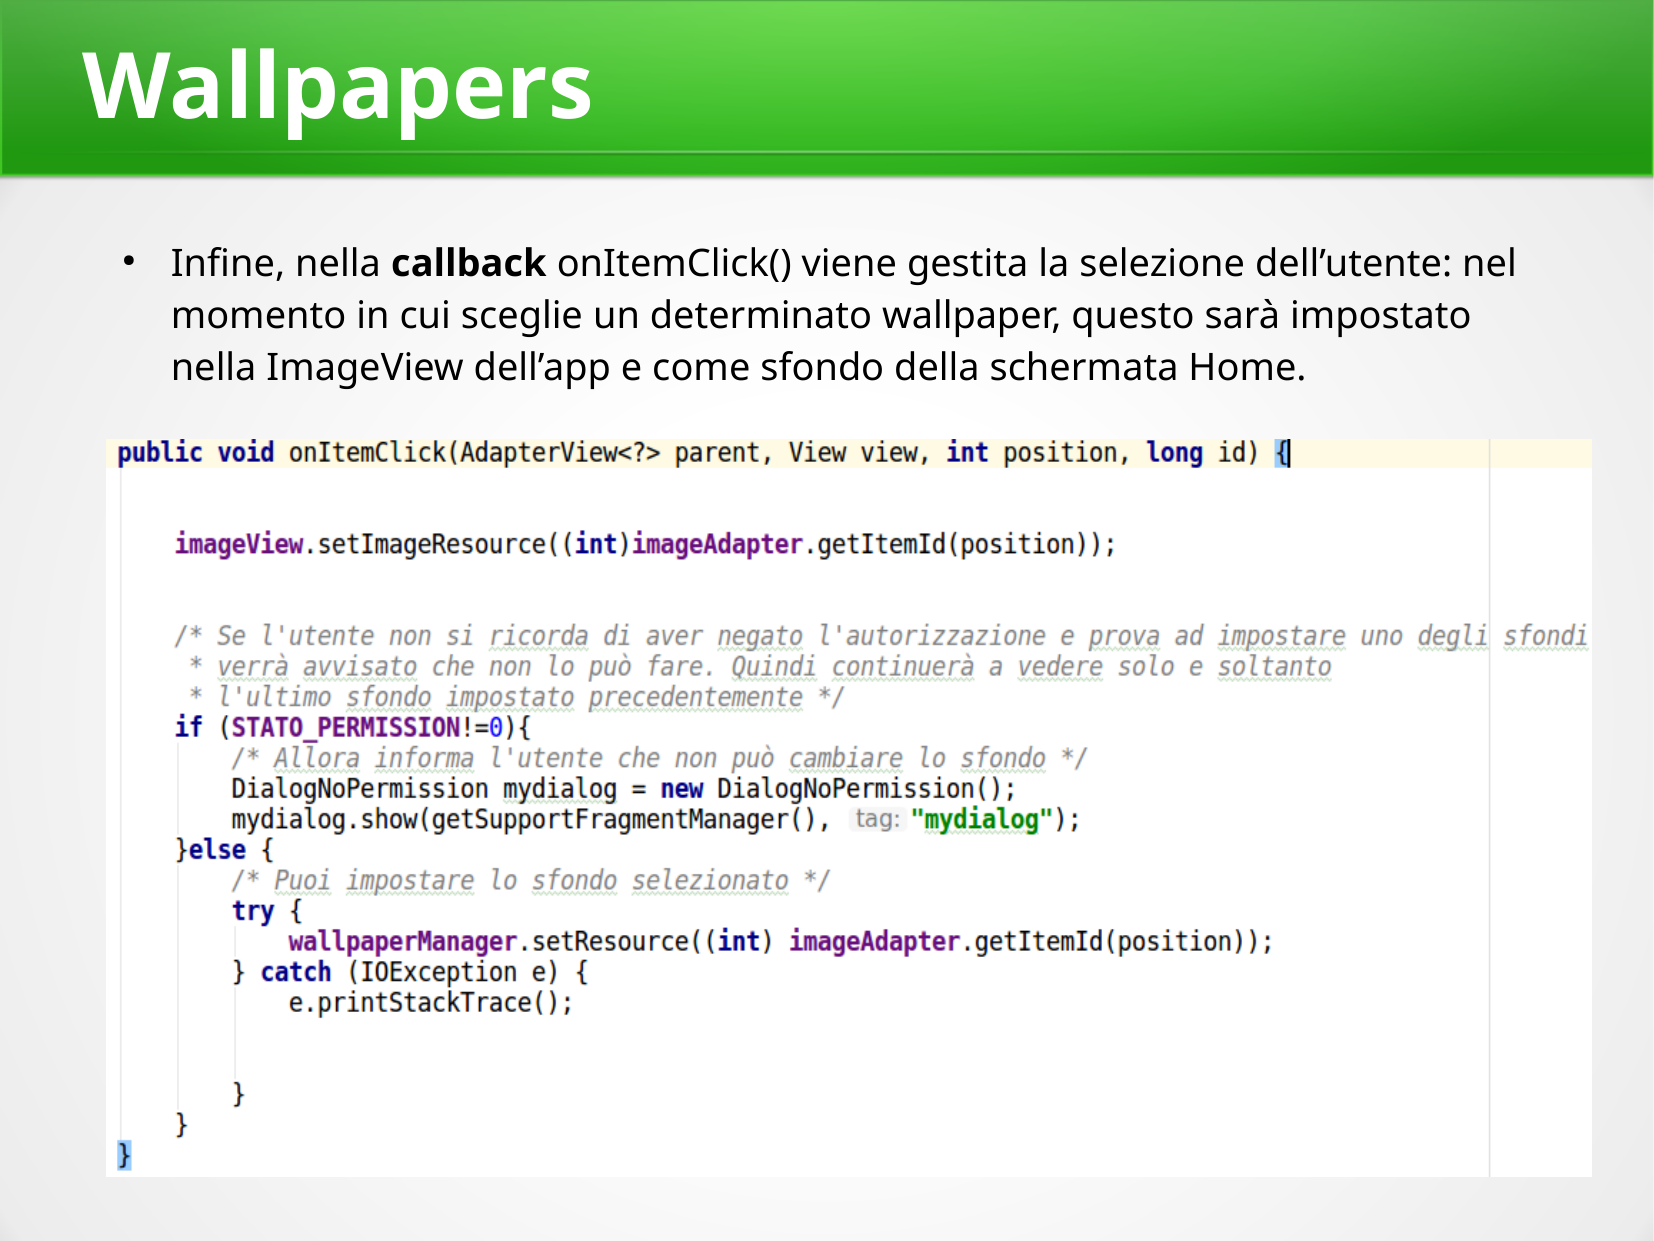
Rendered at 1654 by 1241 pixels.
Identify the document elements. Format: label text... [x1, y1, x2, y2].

title Wallpapers [82, 11, 1571, 154]
picture [0, 0, 1654, 1241]
list Infine, nella callback onItemClick() viene gestita la selezione dell’utente: nel momento in cui sceglie un determinato wallpaper, questo sarà impostato nella ImageView dell’app e come sfondo della schermata Home. [106, 236, 1548, 439]
